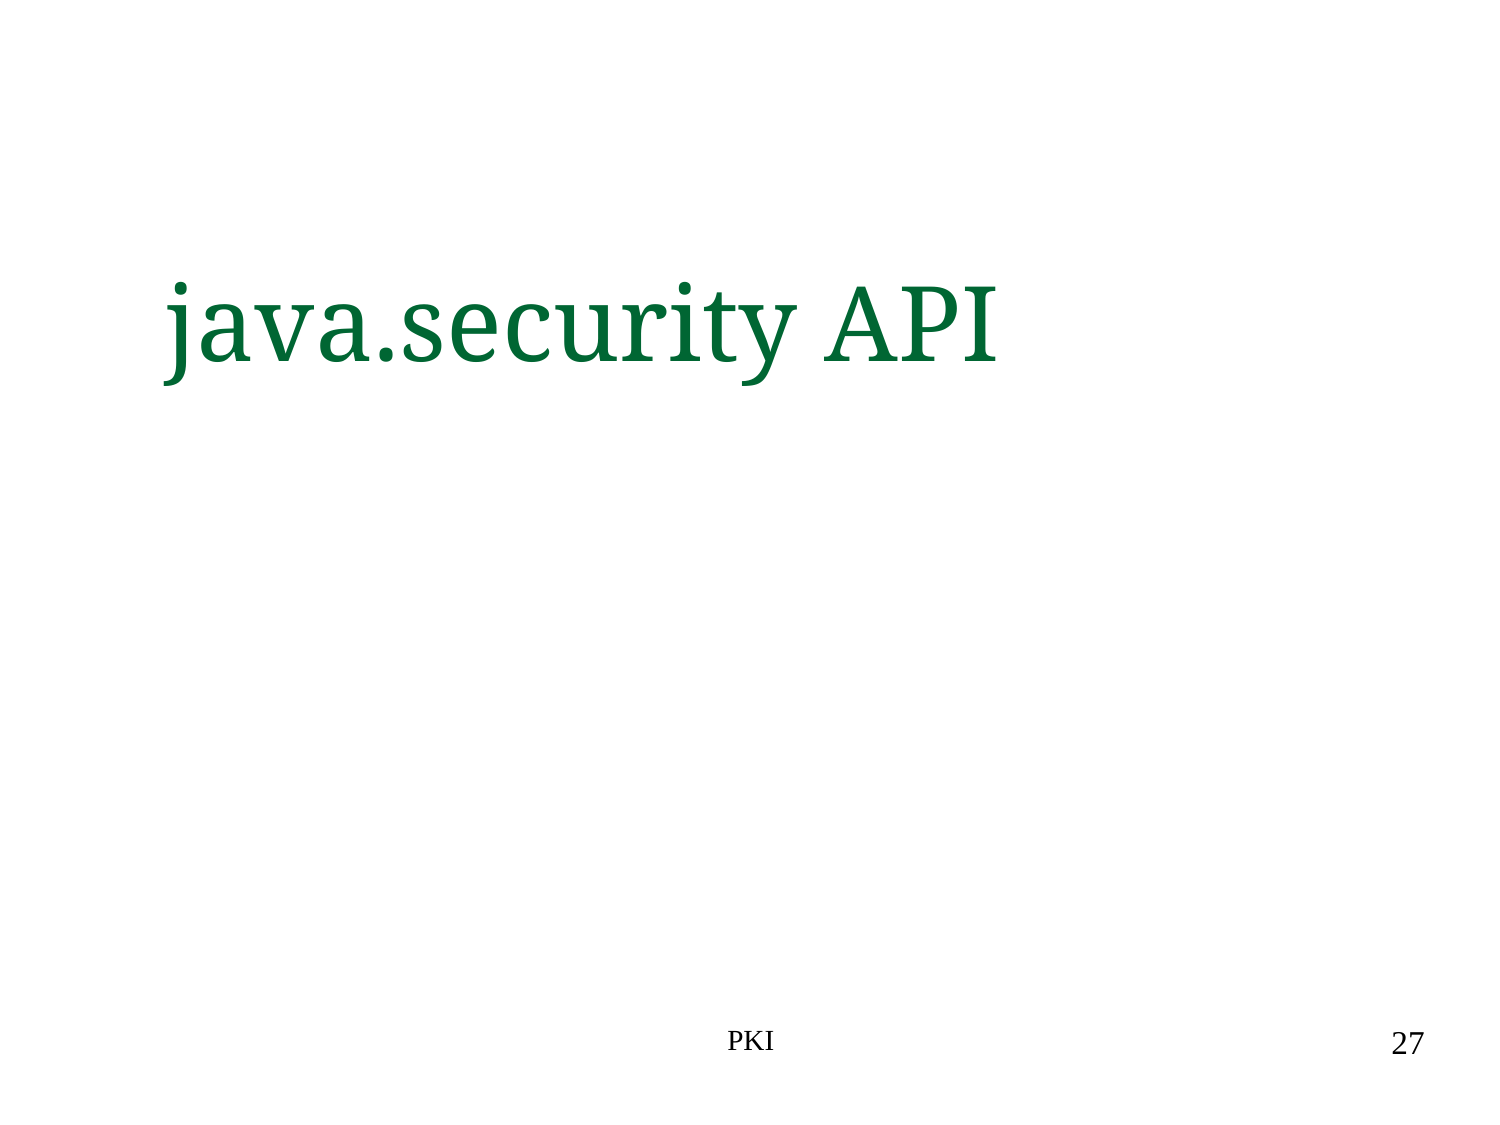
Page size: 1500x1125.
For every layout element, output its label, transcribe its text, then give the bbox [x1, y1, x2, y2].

title java.security API [150, 249, 1401, 538]
